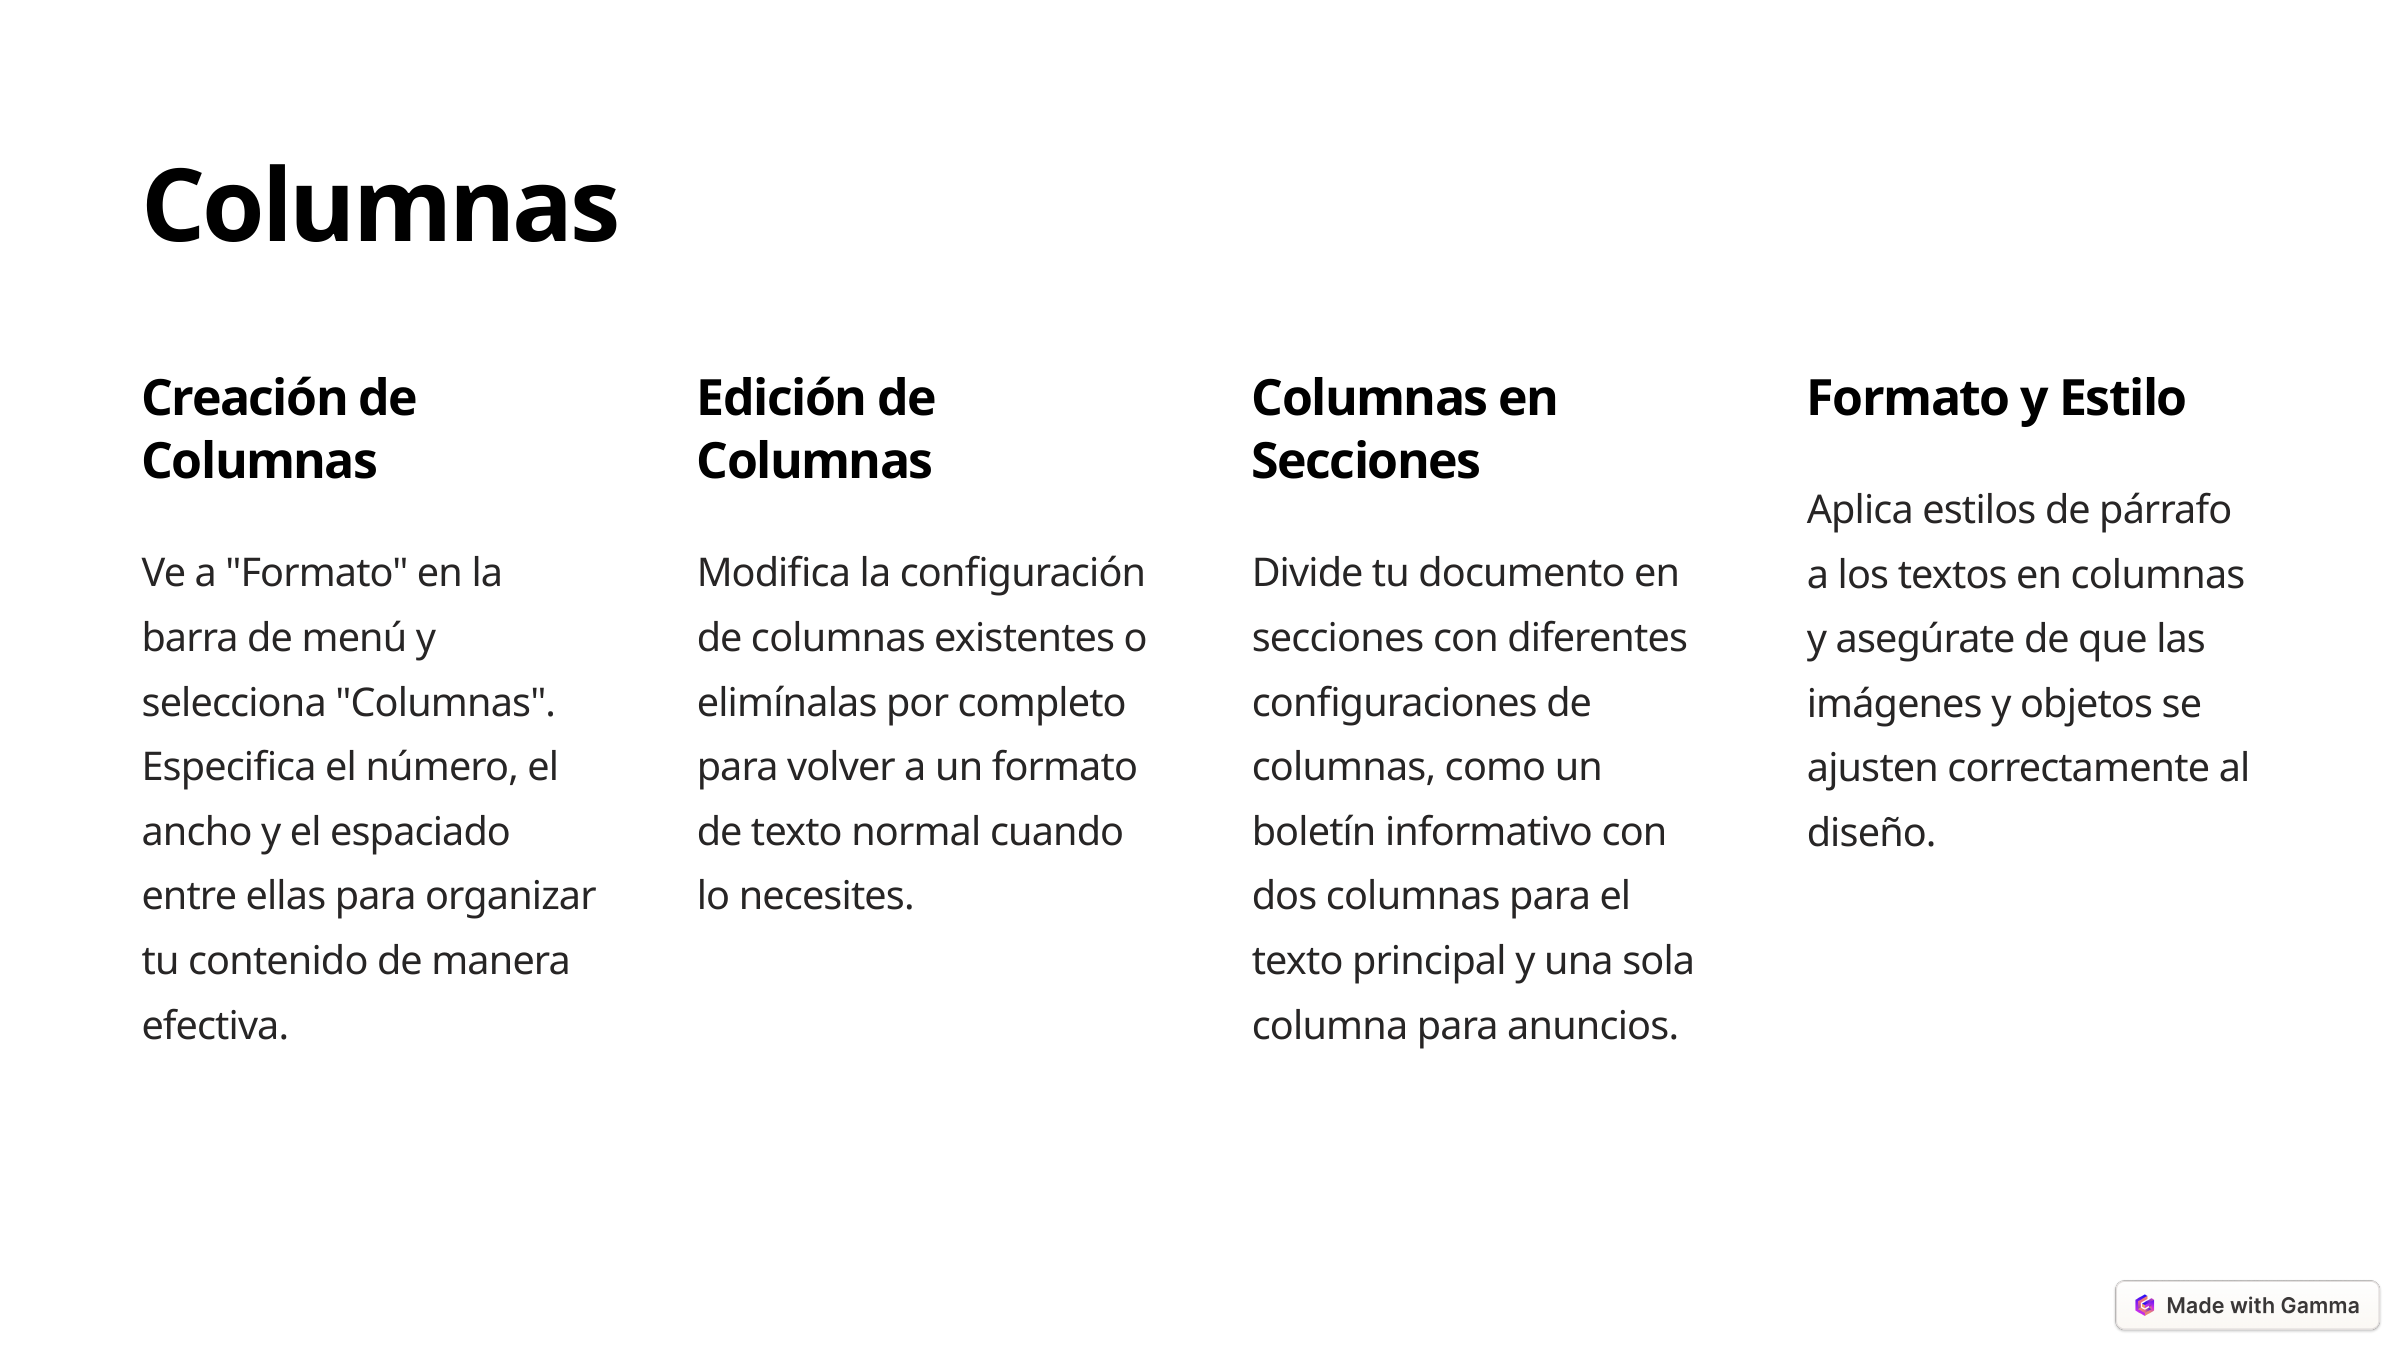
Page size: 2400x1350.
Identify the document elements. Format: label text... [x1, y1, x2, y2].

text_box Columnas [141, 135, 1155, 262]
text_box Ve a "Formato" en la barra de menú y selecciona "Columnas". Especifica el número, el ancho y el espaciado entre ellas para organizar tu contenido de manera efectiva. [141, 530, 597, 1049]
text_box Creación de Columnas [141, 363, 597, 490]
text_box Columnas en Secciones [1251, 363, 1707, 490]
text_box Modifica la configuración de columnas existentes o elimínalas por completo para volver a un formato de texto normal cuando lo necesites. [696, 530, 1152, 984]
text_box Edición de Columnas [696, 363, 1152, 490]
picture [2106, 1271, 2389, 1339]
text_box Aplica estilos de párrafo a los textos en columnas y asegúrate de que las imágenes y objetos se ajusten correctamente al diseño. [1806, 466, 2262, 856]
text_box Divide tu documento en secciones con diferentes configuraciones de columnas, como un boletín informativo con dos columnas para el texto principal y una sola columna para anuncios. [1251, 530, 1707, 1179]
text_box Formato y Estilo [1806, 363, 2262, 427]
